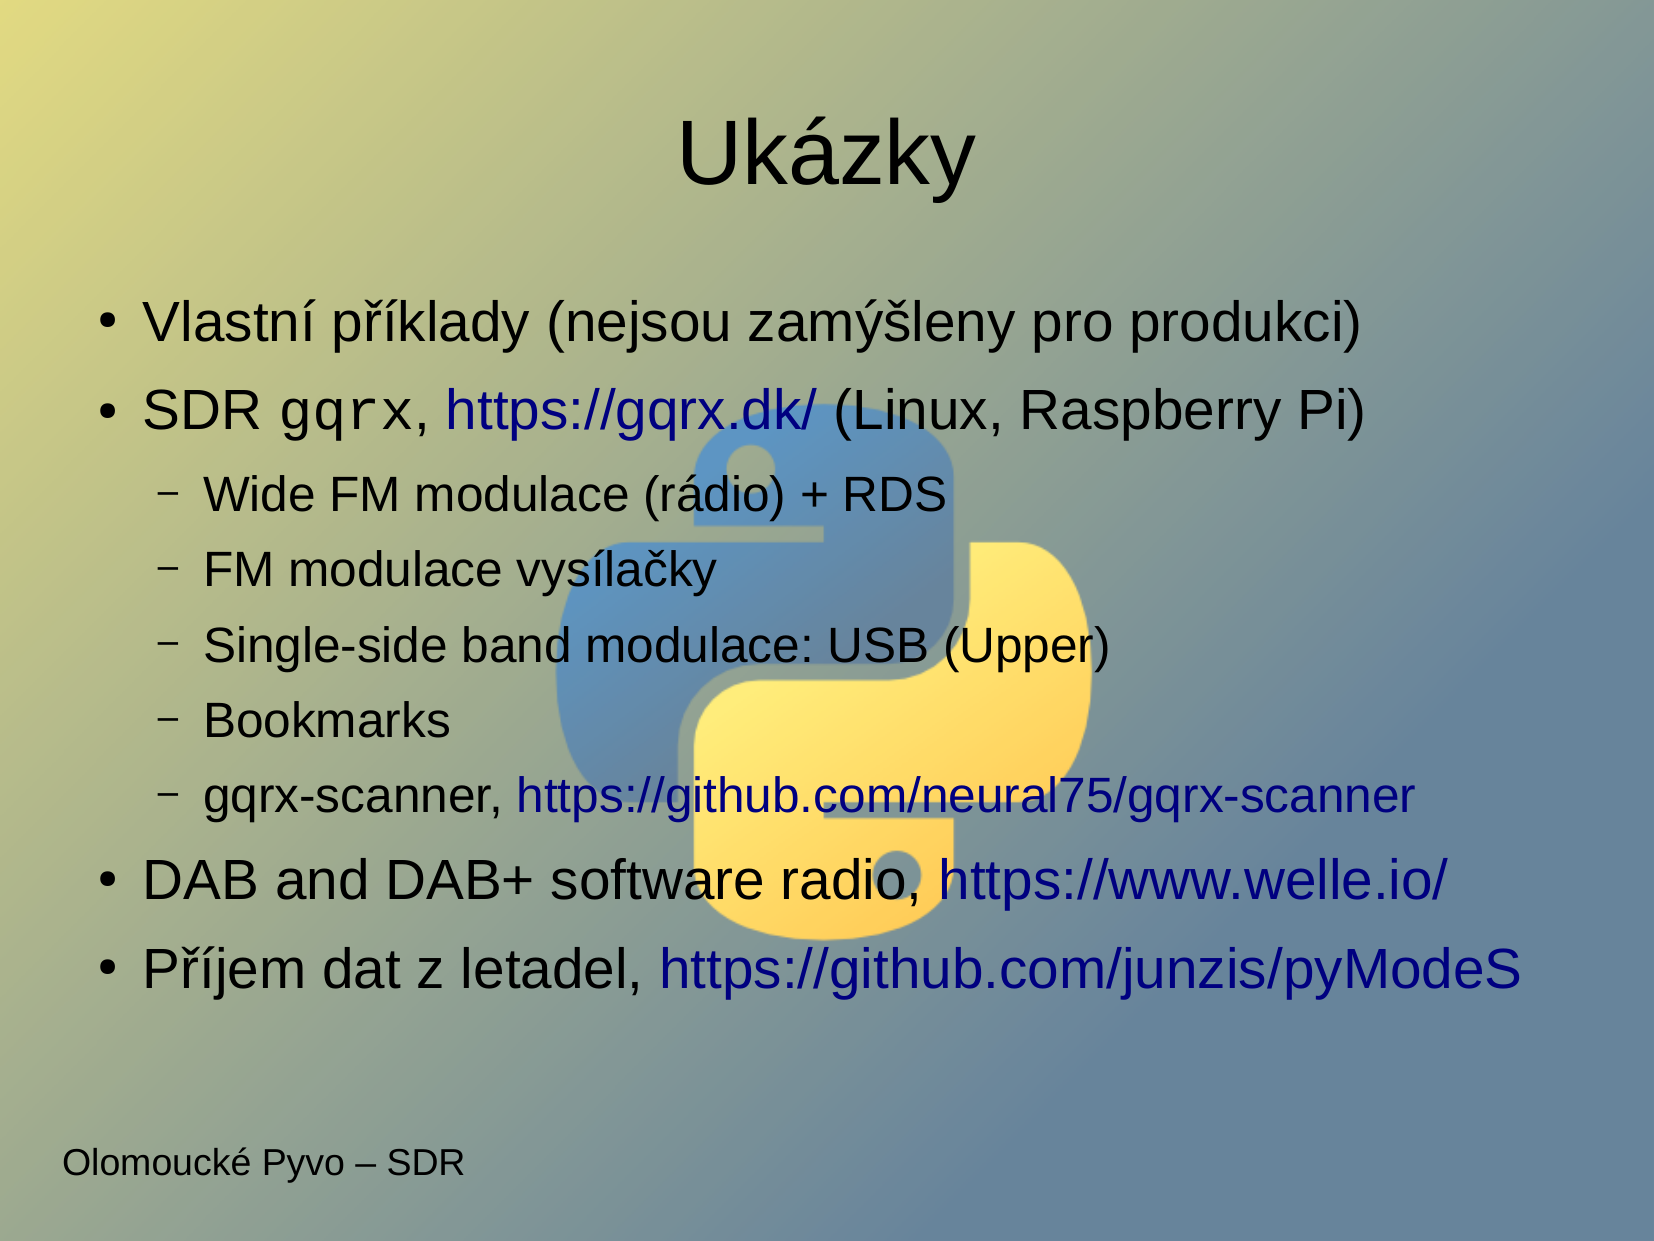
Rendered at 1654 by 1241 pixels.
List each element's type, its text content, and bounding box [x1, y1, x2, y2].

picture [0, 0, 1654, 1241]
title Ukázky [82, 49, 1571, 257]
text_box Olomoucké Pyvo – SDR [47, 1133, 778, 1191]
list Vlastní příklady (nejsou zamýšleny pro produkci) SDR gqrx, https://gqrx.dk/ (Linux, Raspberry Pi) Wide FM modulace (rádio) + RDS FM modulace vysílačky Single-side band modulace: USB (Upper) Bookmarks gqrx-scanner, https://github.com/neural75/gqrx-scanner DAB and DAB+ software radio, https://www.welle.io/ Příjem dat z letadel, https://github.com/junzis/pyModeS [82, 290, 1571, 1010]
